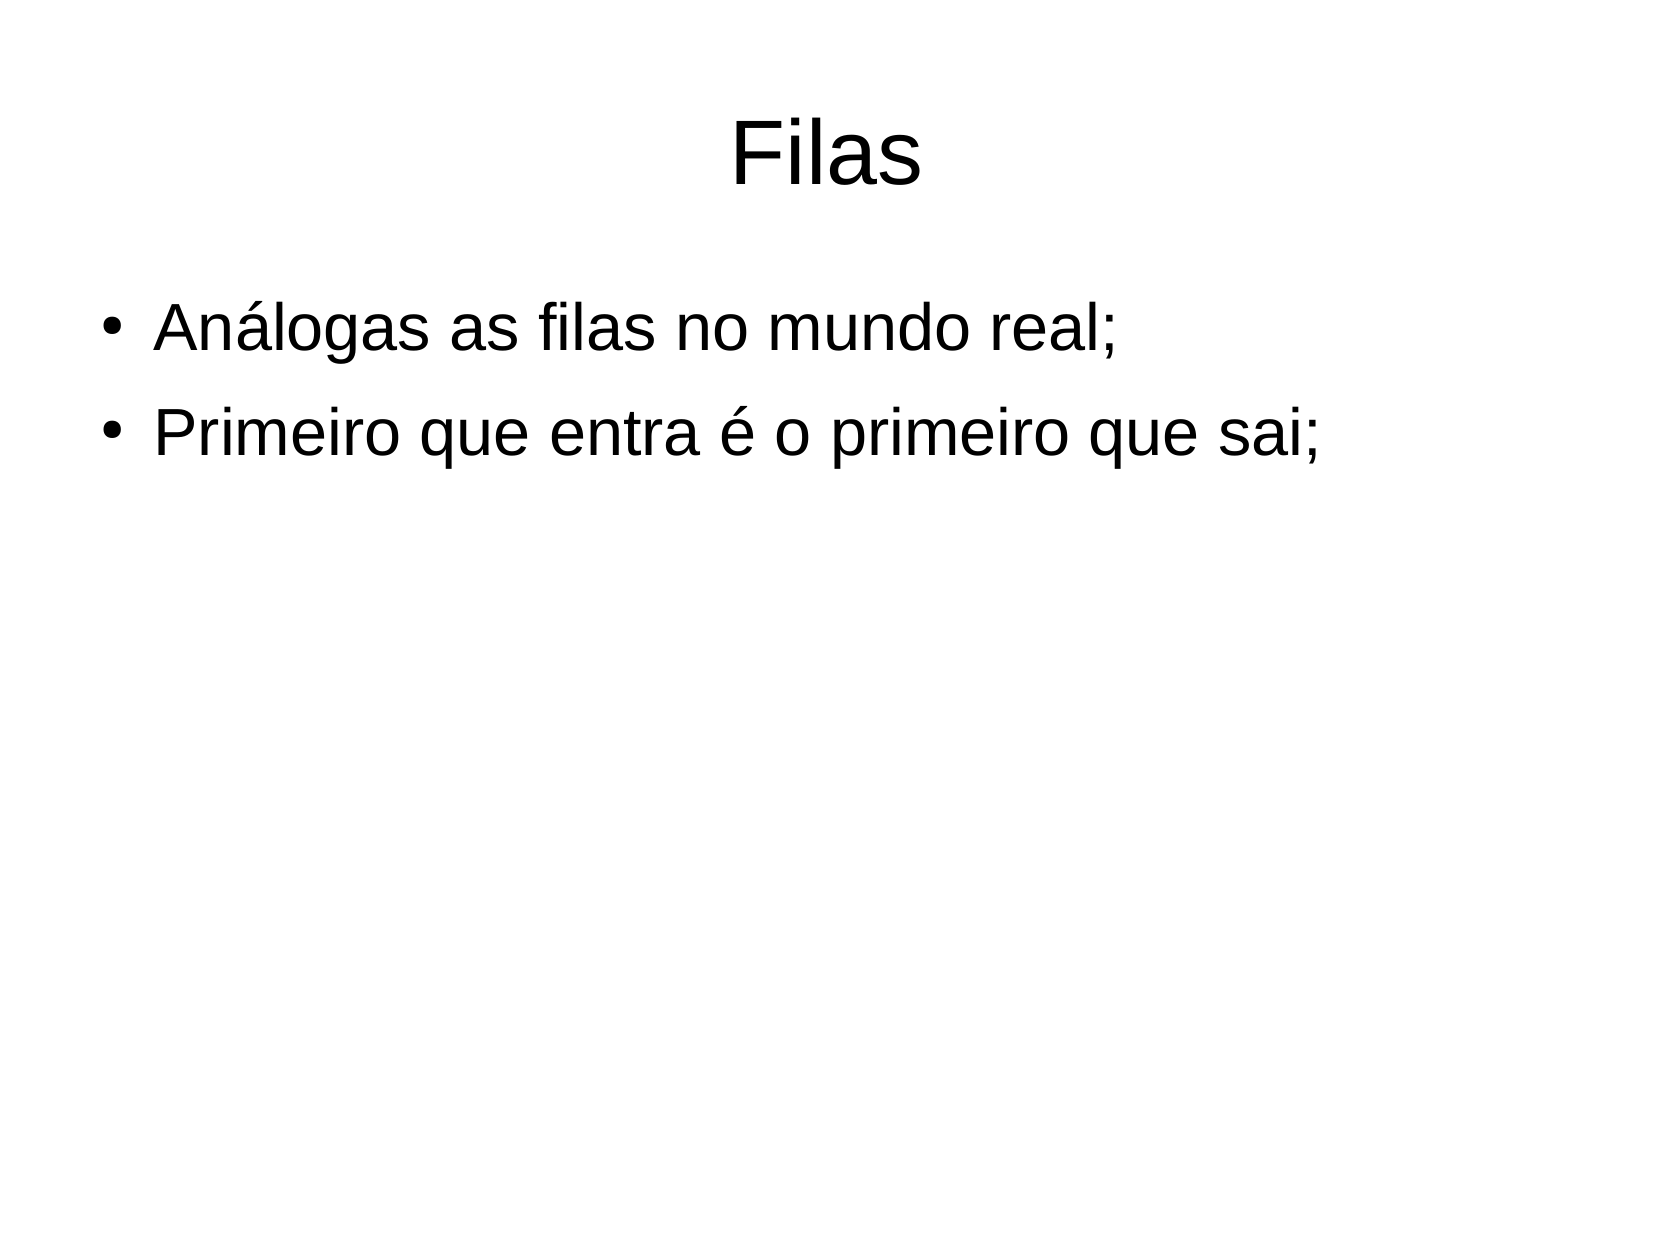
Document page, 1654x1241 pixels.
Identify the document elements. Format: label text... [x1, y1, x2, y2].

list Análogas as filas no mundo real; Primeiro que entra é o primeiro que sai; [82, 290, 1571, 1010]
title Filas [82, 49, 1571, 257]
